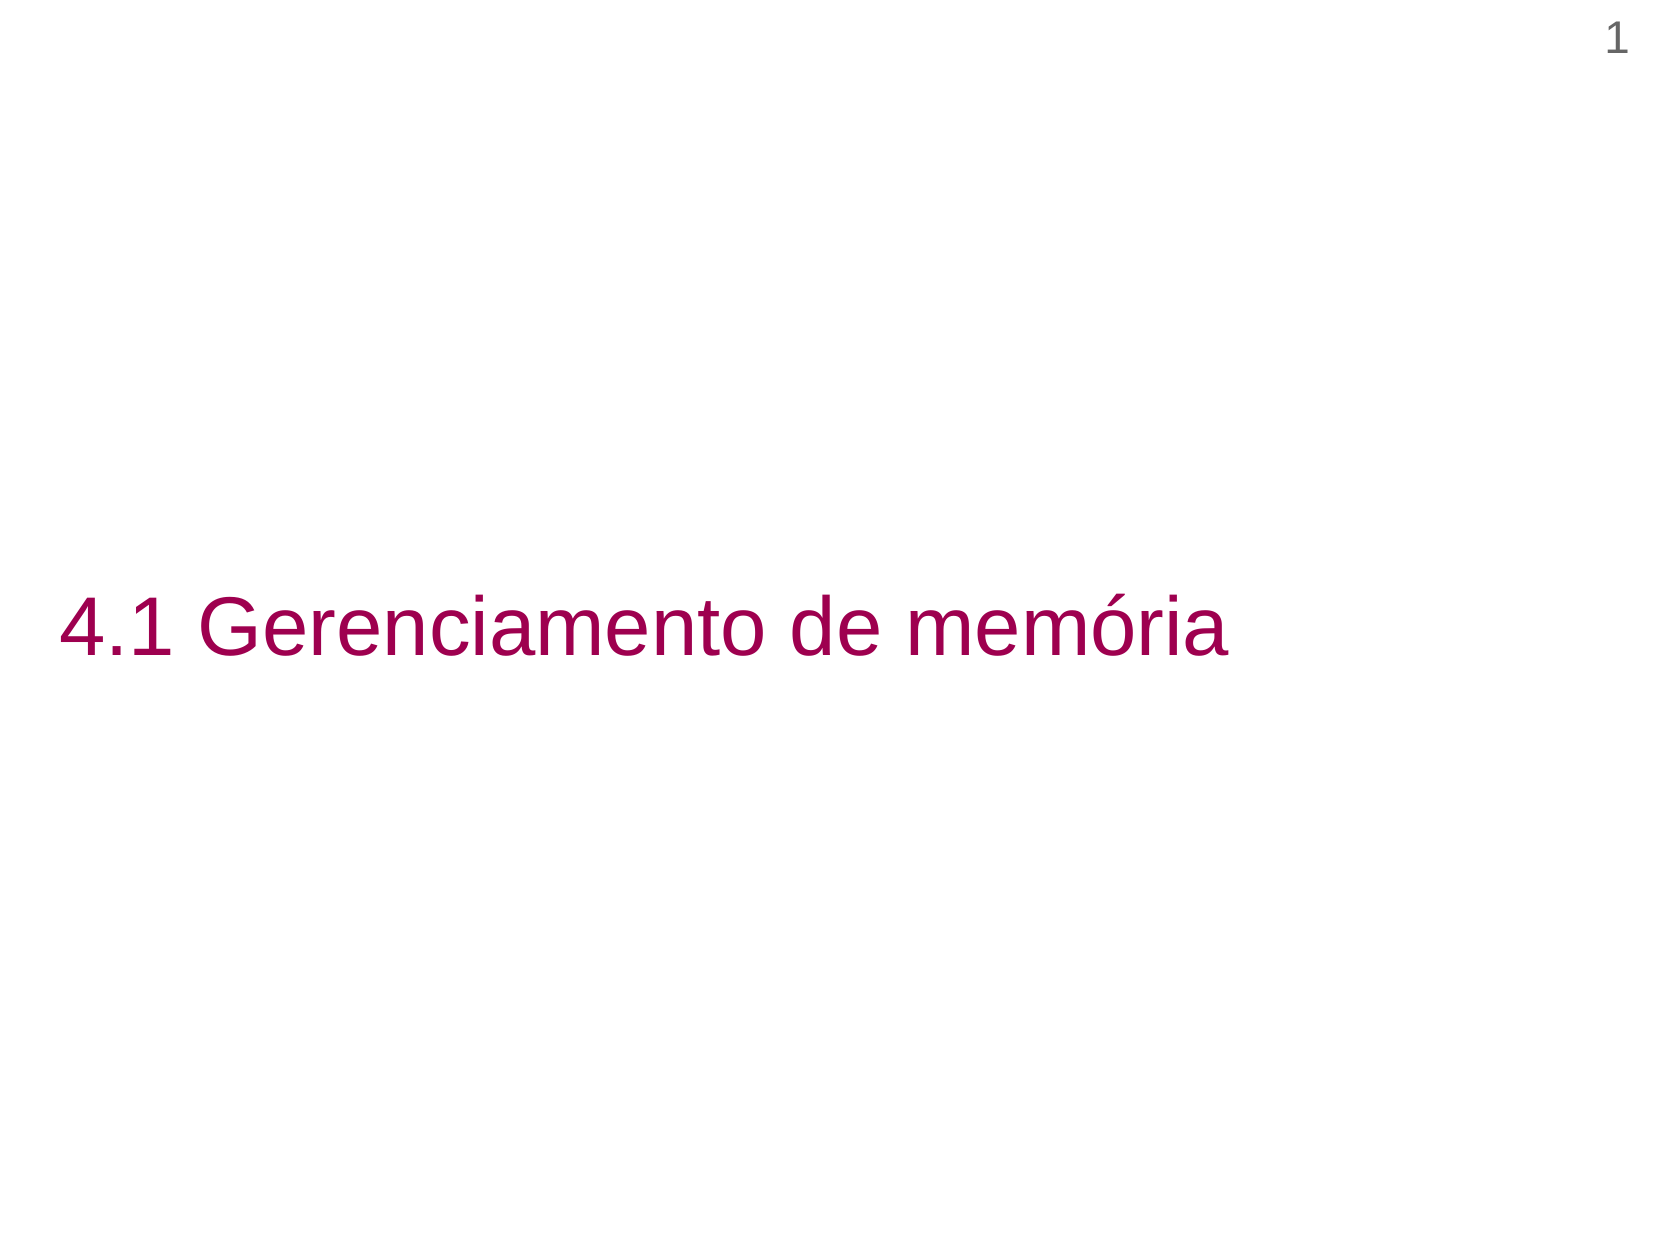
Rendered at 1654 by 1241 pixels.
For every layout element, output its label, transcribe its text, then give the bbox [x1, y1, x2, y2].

title 4.1 Gerenciamento de memória [59, 29, 1595, 1211]
